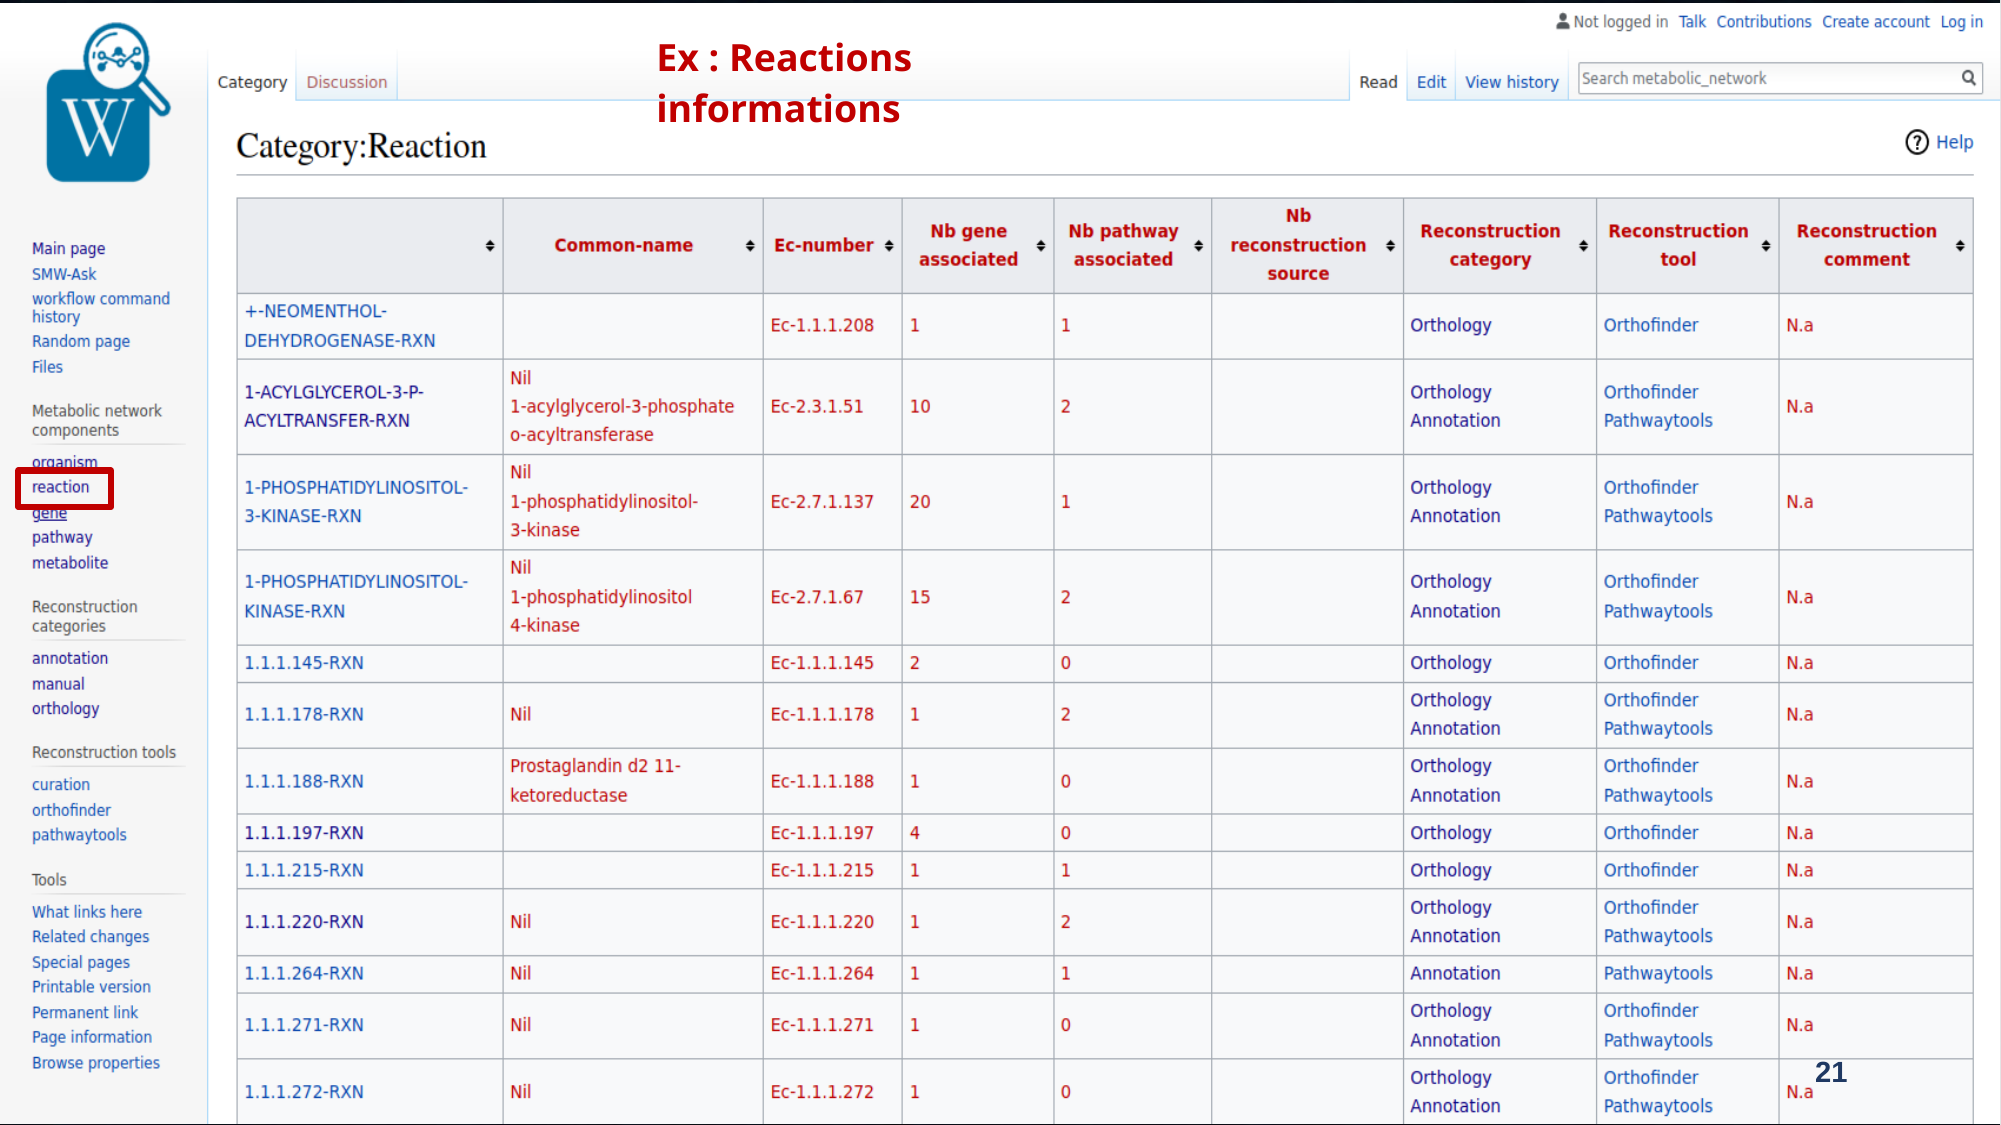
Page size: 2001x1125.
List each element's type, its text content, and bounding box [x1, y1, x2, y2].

slide_number 2 [1412, 1042, 1863, 1103]
picture [0, 0, 2001, 1125]
text_box Ex : Reactions informations [641, 24, 1178, 96]
